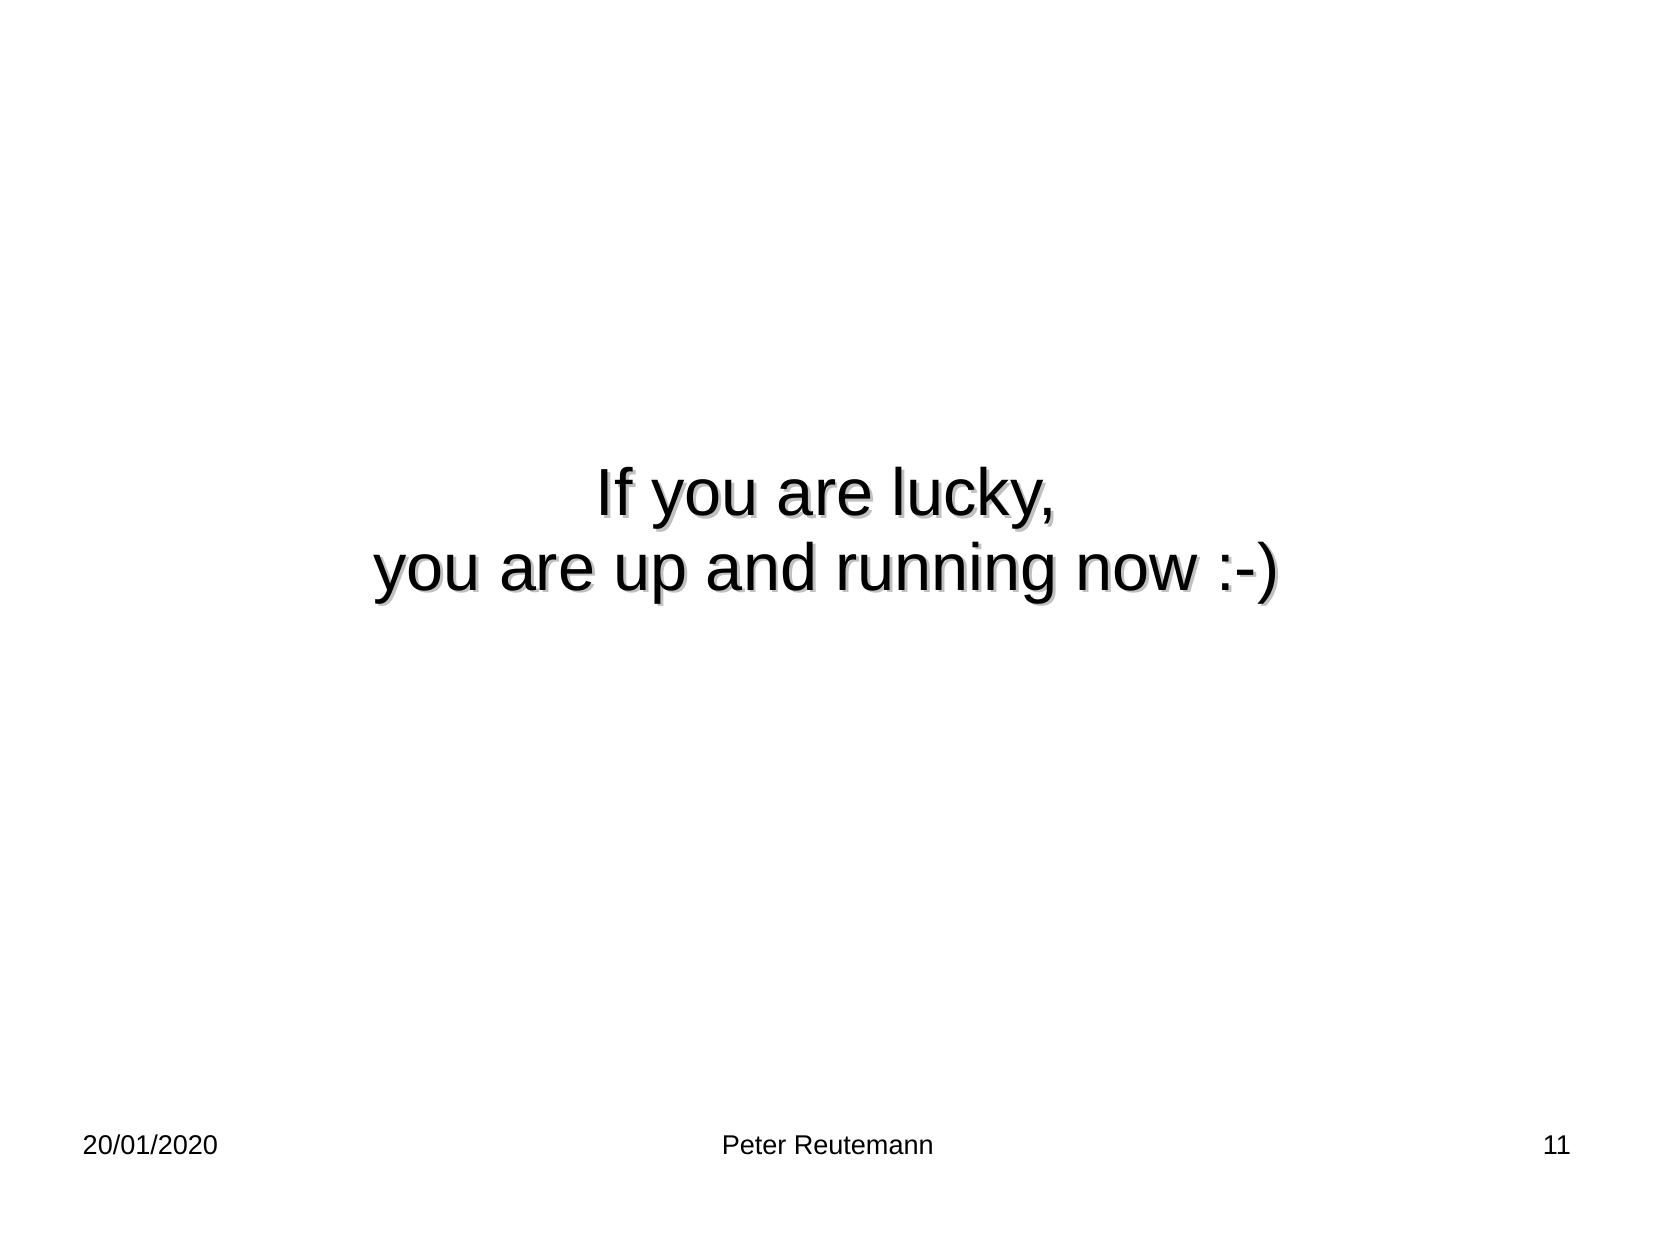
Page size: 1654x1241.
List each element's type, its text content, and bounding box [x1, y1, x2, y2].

subtitle If you are lucky, you are up and running now :-) [82, 49, 1571, 1010]
